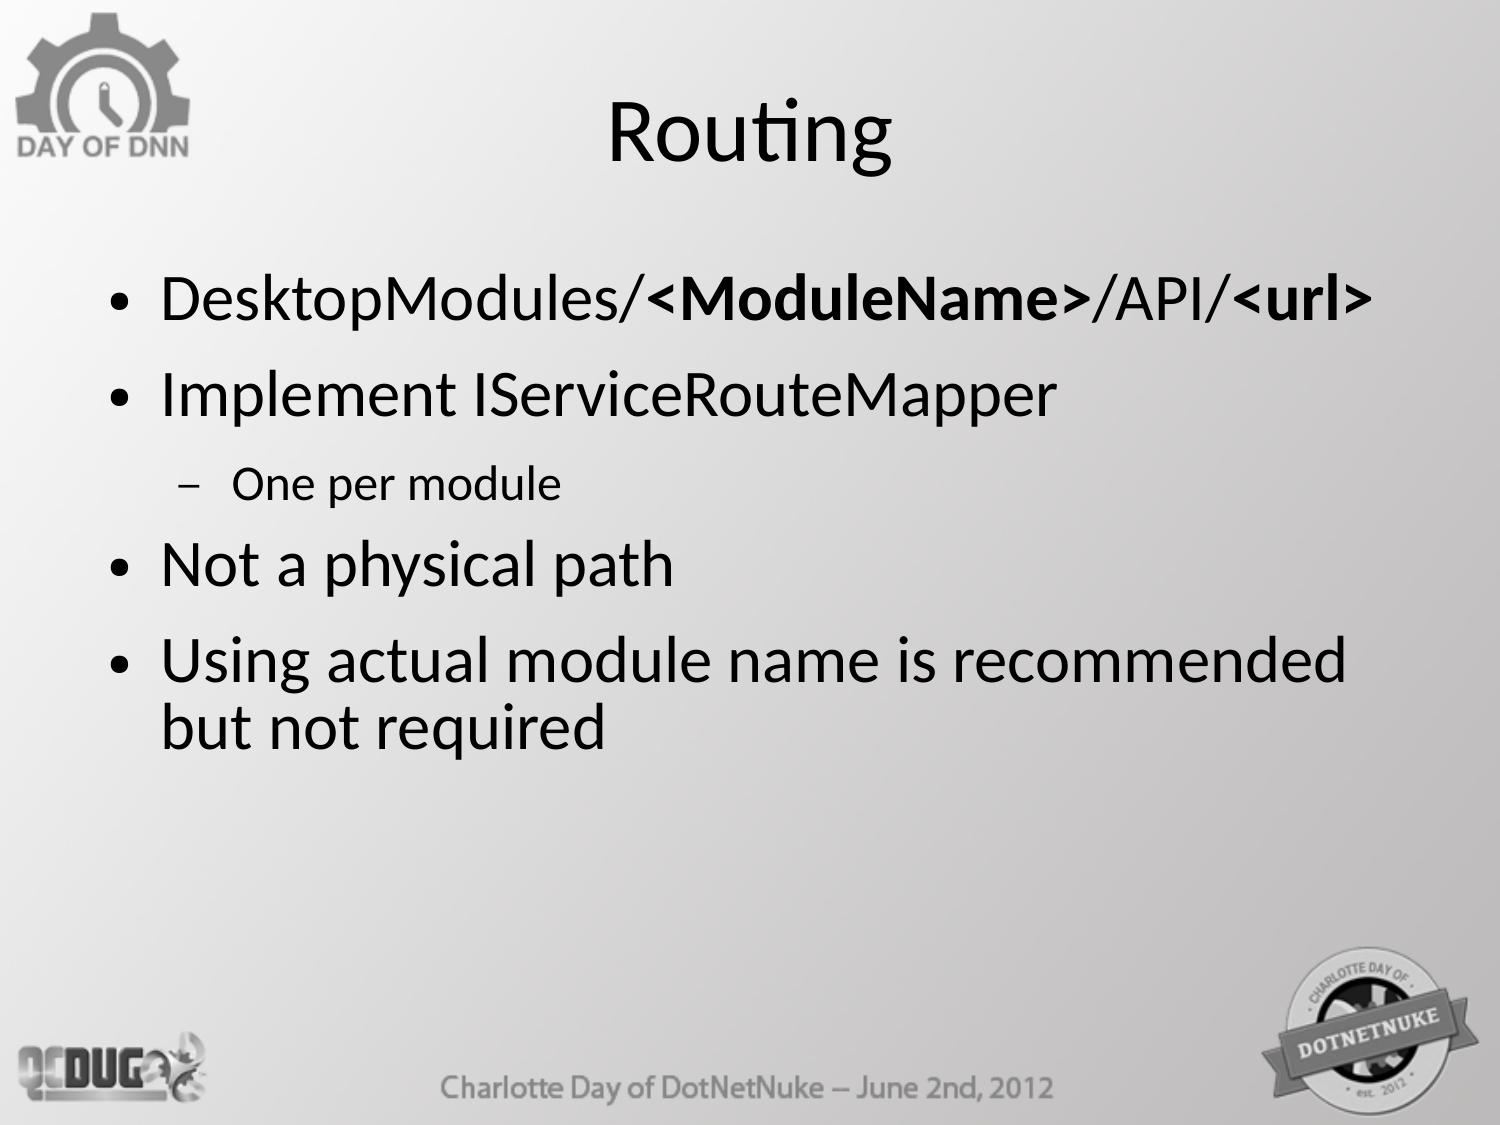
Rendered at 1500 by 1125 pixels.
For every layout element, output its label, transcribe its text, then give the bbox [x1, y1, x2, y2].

title Routing [75, 45, 1425, 233]
picture [0, 0, 1500, 1125]
list DesktopModules/<ModuleName>/API/<url> Implement IServiceRouteMapper One per module Not a physical path Using actual module name is recommended but not required [75, 262, 1425, 1005]
